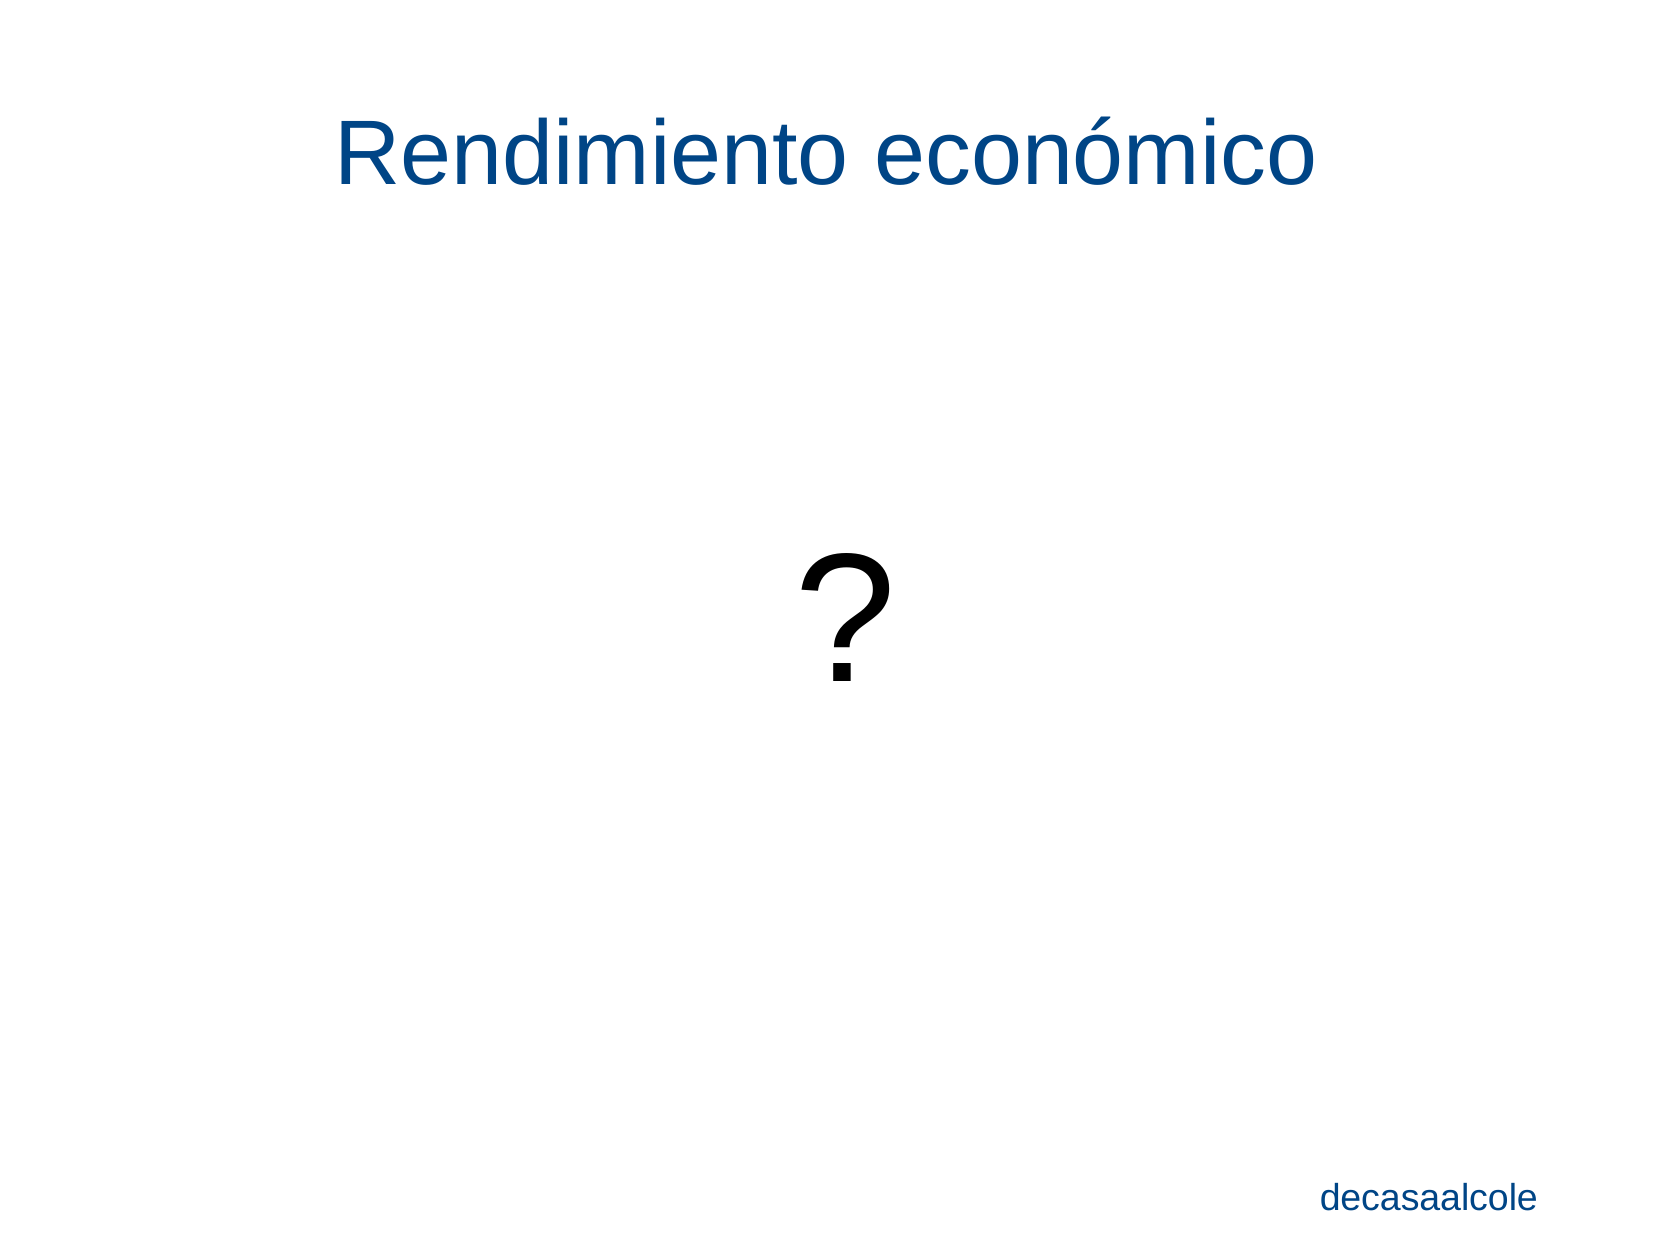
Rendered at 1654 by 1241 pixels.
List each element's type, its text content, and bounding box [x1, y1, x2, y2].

text_box decasaalcole [1305, 1169, 1625, 1227]
text_box ? [779, 507, 1158, 728]
title Rendimiento económico [82, 49, 1571, 257]
